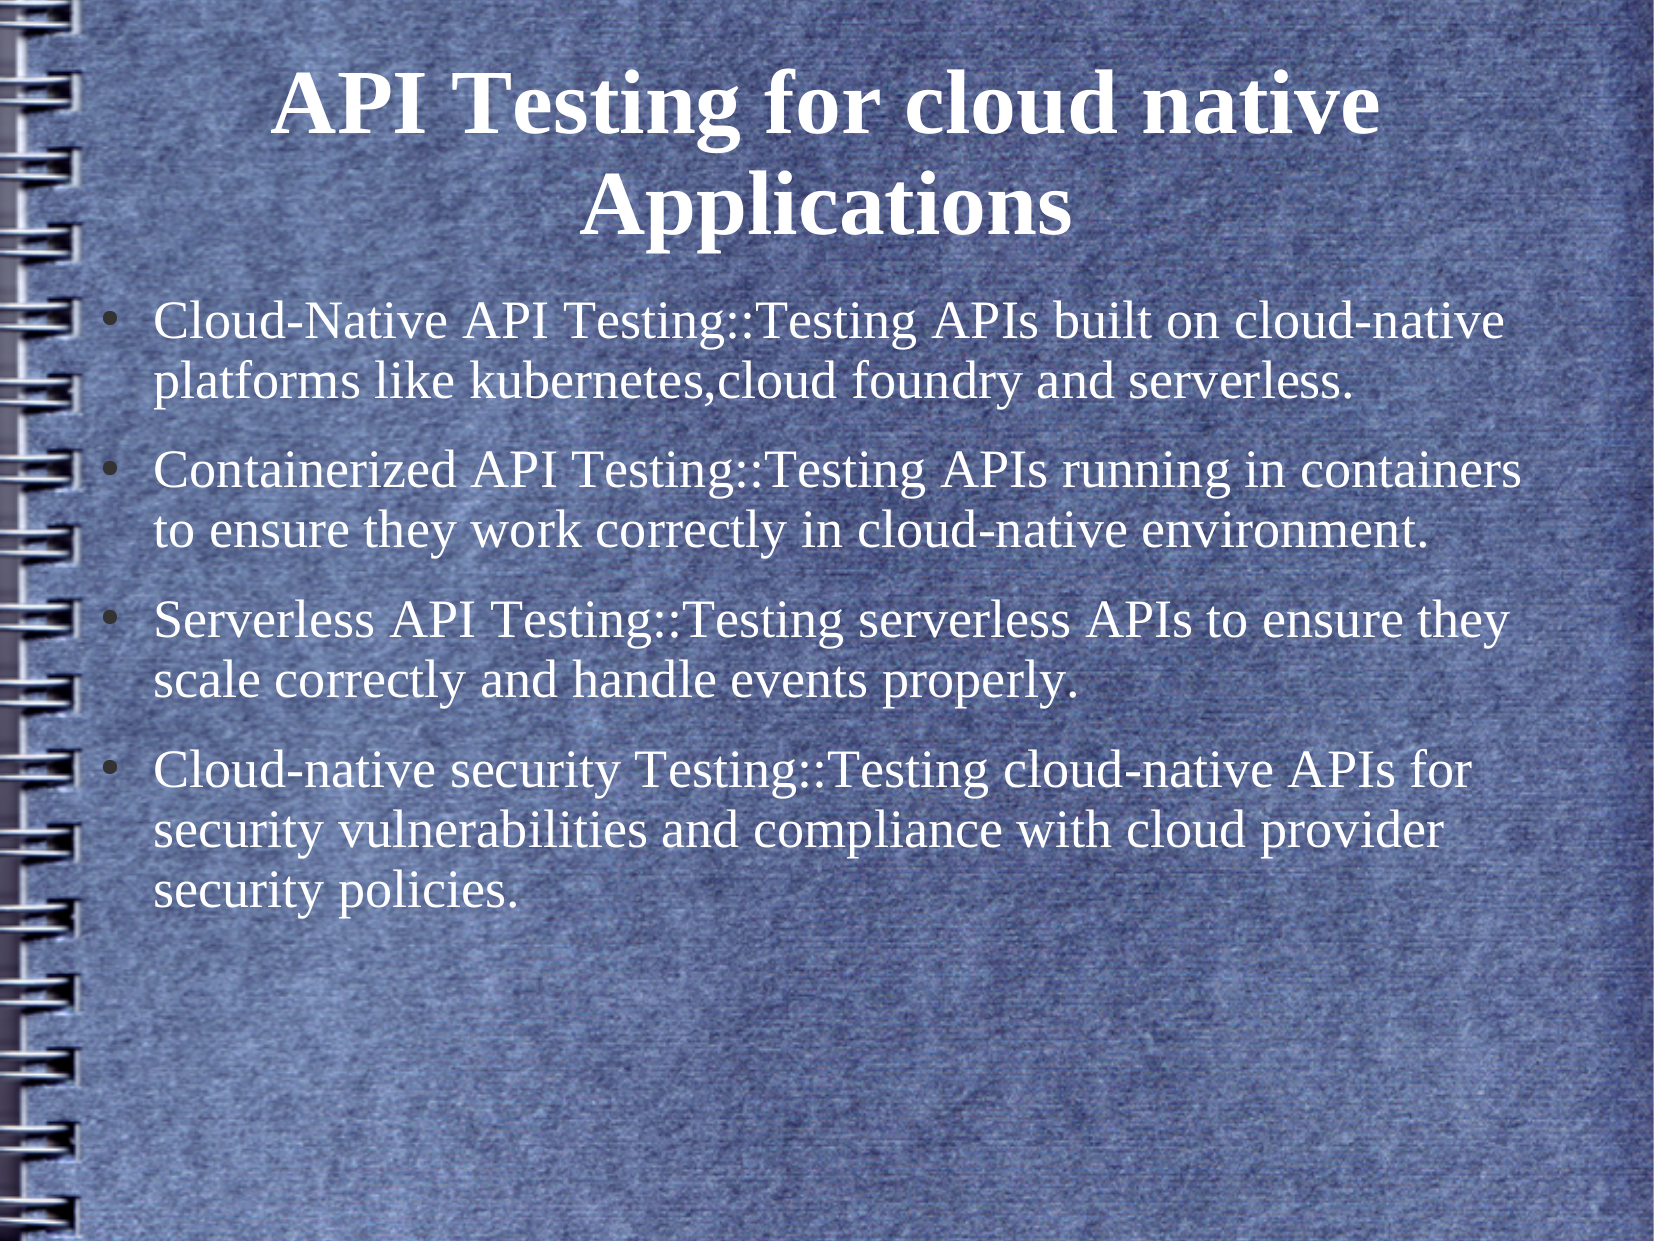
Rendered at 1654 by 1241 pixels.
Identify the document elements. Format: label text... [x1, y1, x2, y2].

picture [0, 0, 1654, 1241]
title API Testing for cloud native Applications [82, 49, 1571, 257]
list Cloud-Native API Testing::Testing APIs built on cloud-native platforms like kubernetes,cloud foundry and serverless. Containerized API Testing::Testing APIs running in containers to ensure they work correctly in cloud-native environment. Serverless API Testing::Testing serverless APIs to ensure they scale correctly and handle events properly. Cloud-native security Testing::Testing cloud-native APIs for security vulnerabilities and compliance with cloud provider security policies. [82, 290, 1571, 1109]
